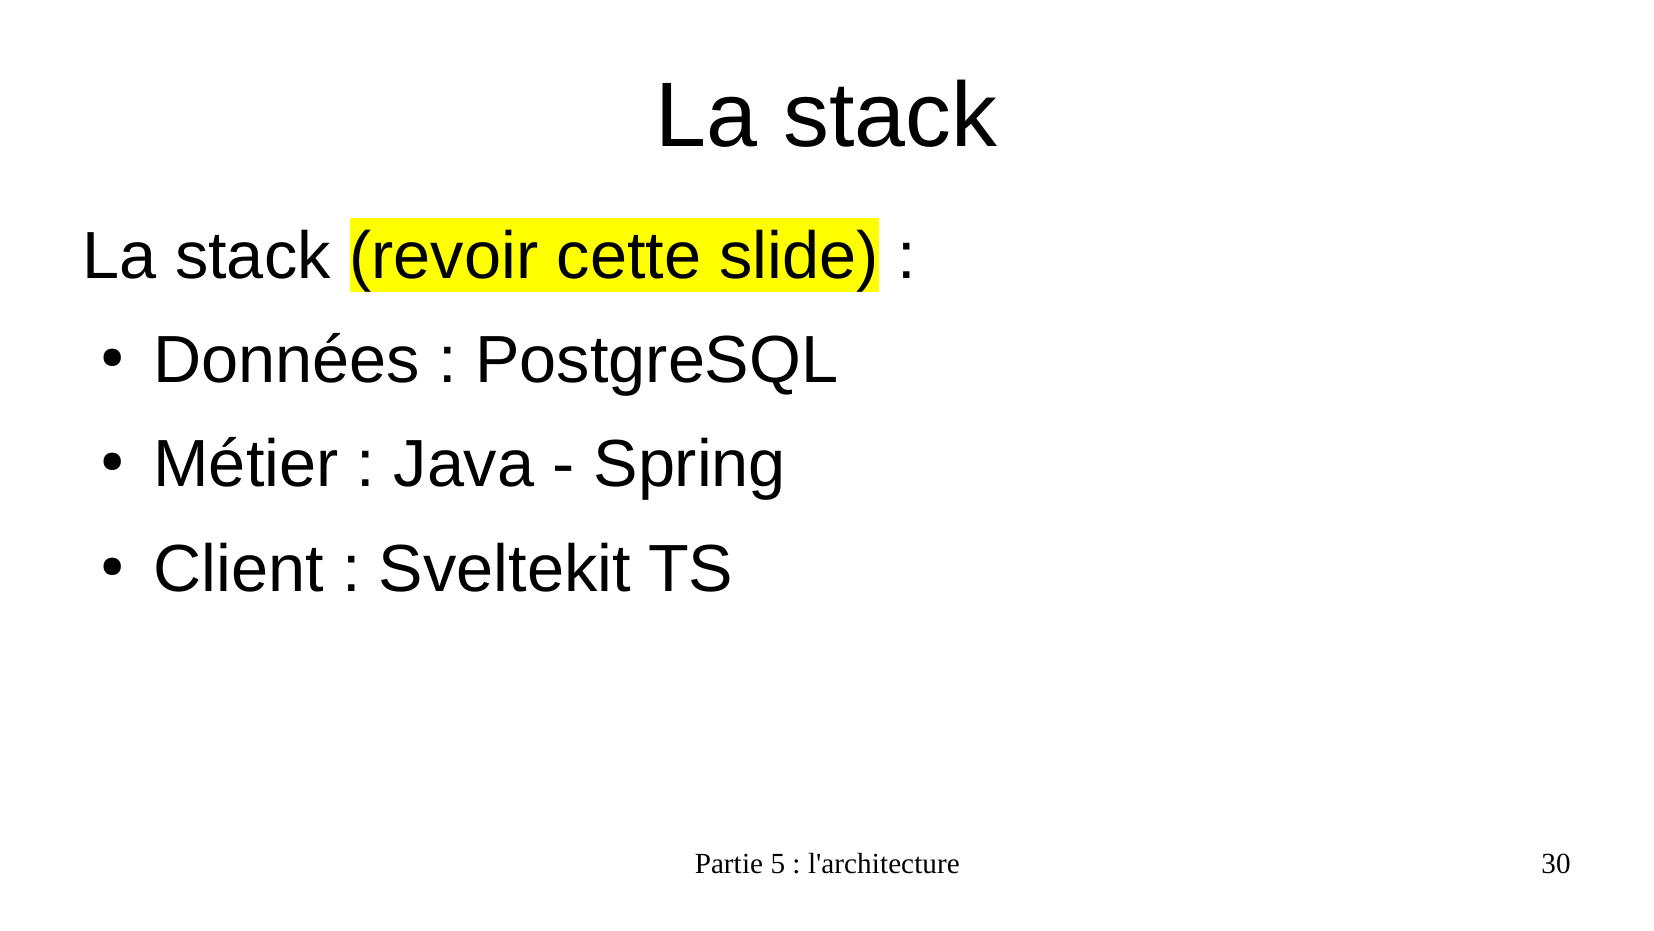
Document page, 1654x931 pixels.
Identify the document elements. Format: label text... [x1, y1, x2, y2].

title La stack [82, 37, 1571, 193]
list La stack (revoir cette slide) : Données : PostgreSQL Métier : Java - Spring Client : Sveltekit TS [82, 217, 1571, 758]
